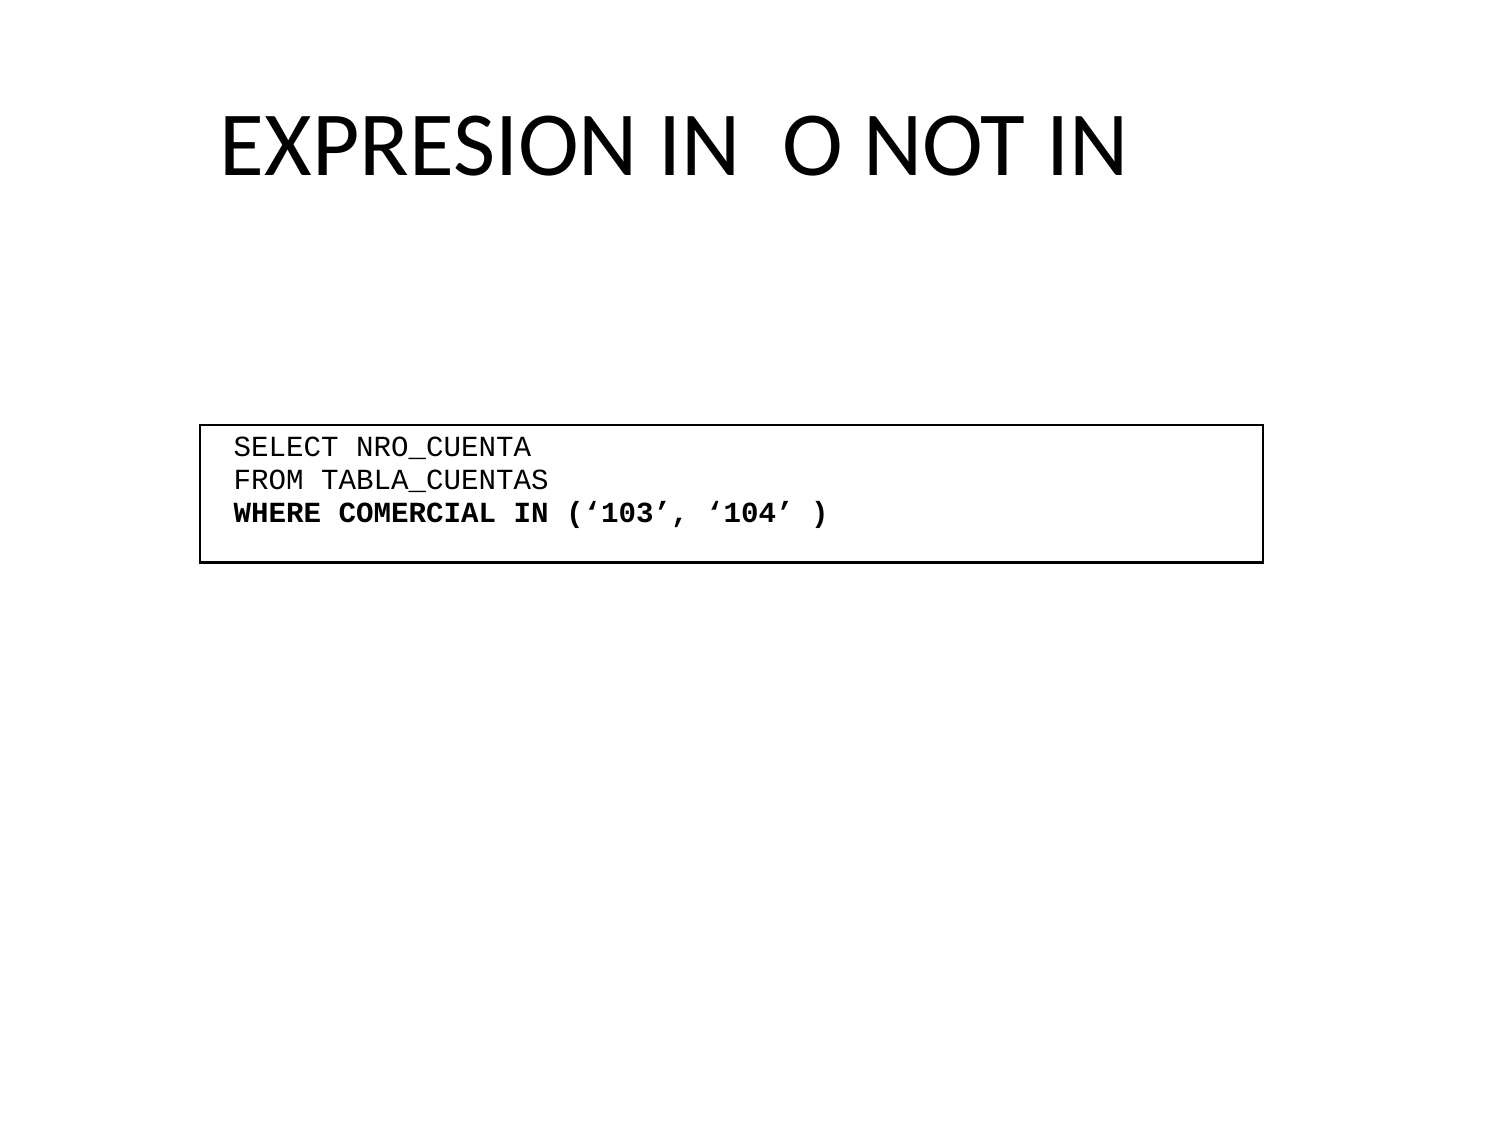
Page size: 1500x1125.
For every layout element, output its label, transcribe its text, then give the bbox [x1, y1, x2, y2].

text_box SELECT NRO_CUENTA FROM TABLA_CUENTAS WHERE COMERCIAL IN (‘103’, ‘104’ ) [200, 425, 1263, 563]
title EXPRESION IN O NOT IN [0, 45, 1351, 233]
